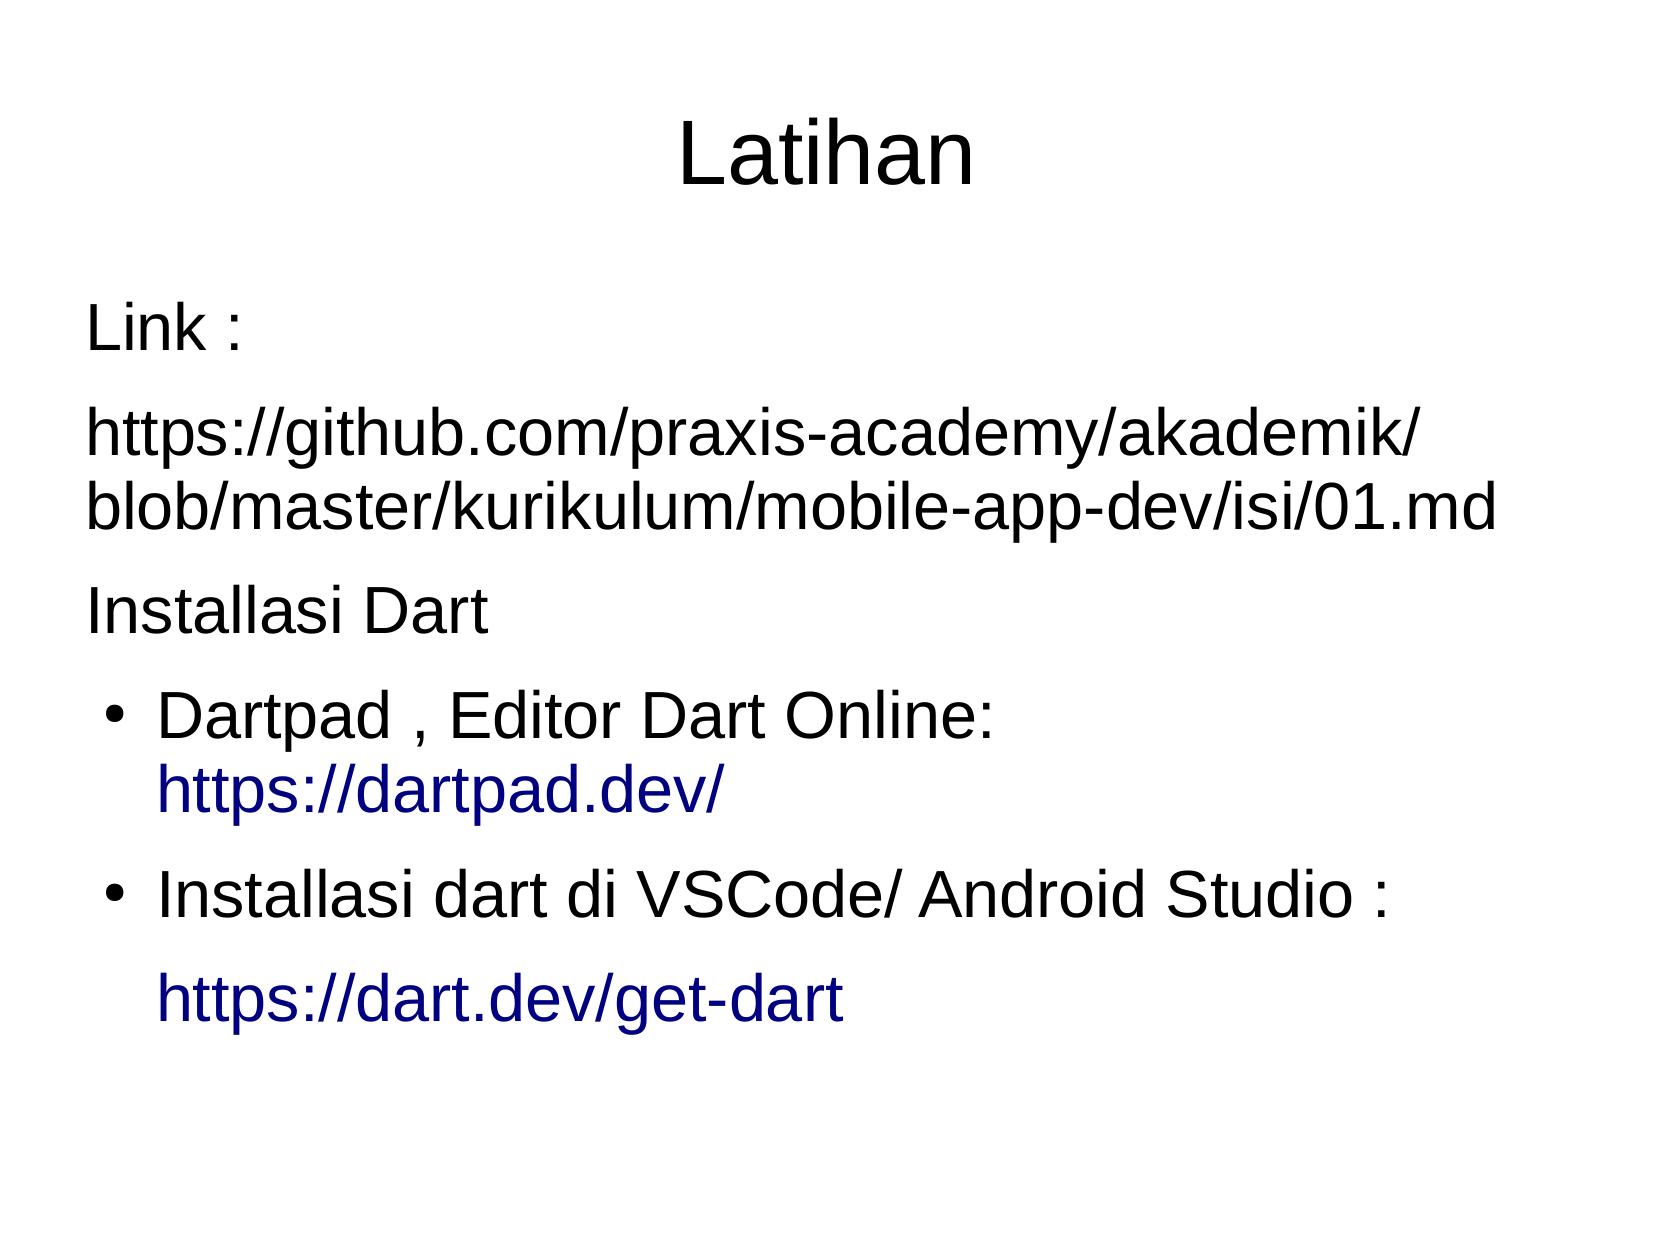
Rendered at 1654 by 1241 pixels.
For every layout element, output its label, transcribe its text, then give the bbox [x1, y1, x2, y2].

list Link : https://github.com/praxis-academy/akademik/blob/master/kurikulum/mobile-app-dev/isi/01.md Installasi Dart Dartpad , Editor Dart Online: https://dartpad.dev/ Installasi dart di VSCode/ Android Studio : https://dart.dev/get-dart [85, 290, 1574, 1241]
title Latihan [82, 49, 1571, 257]
